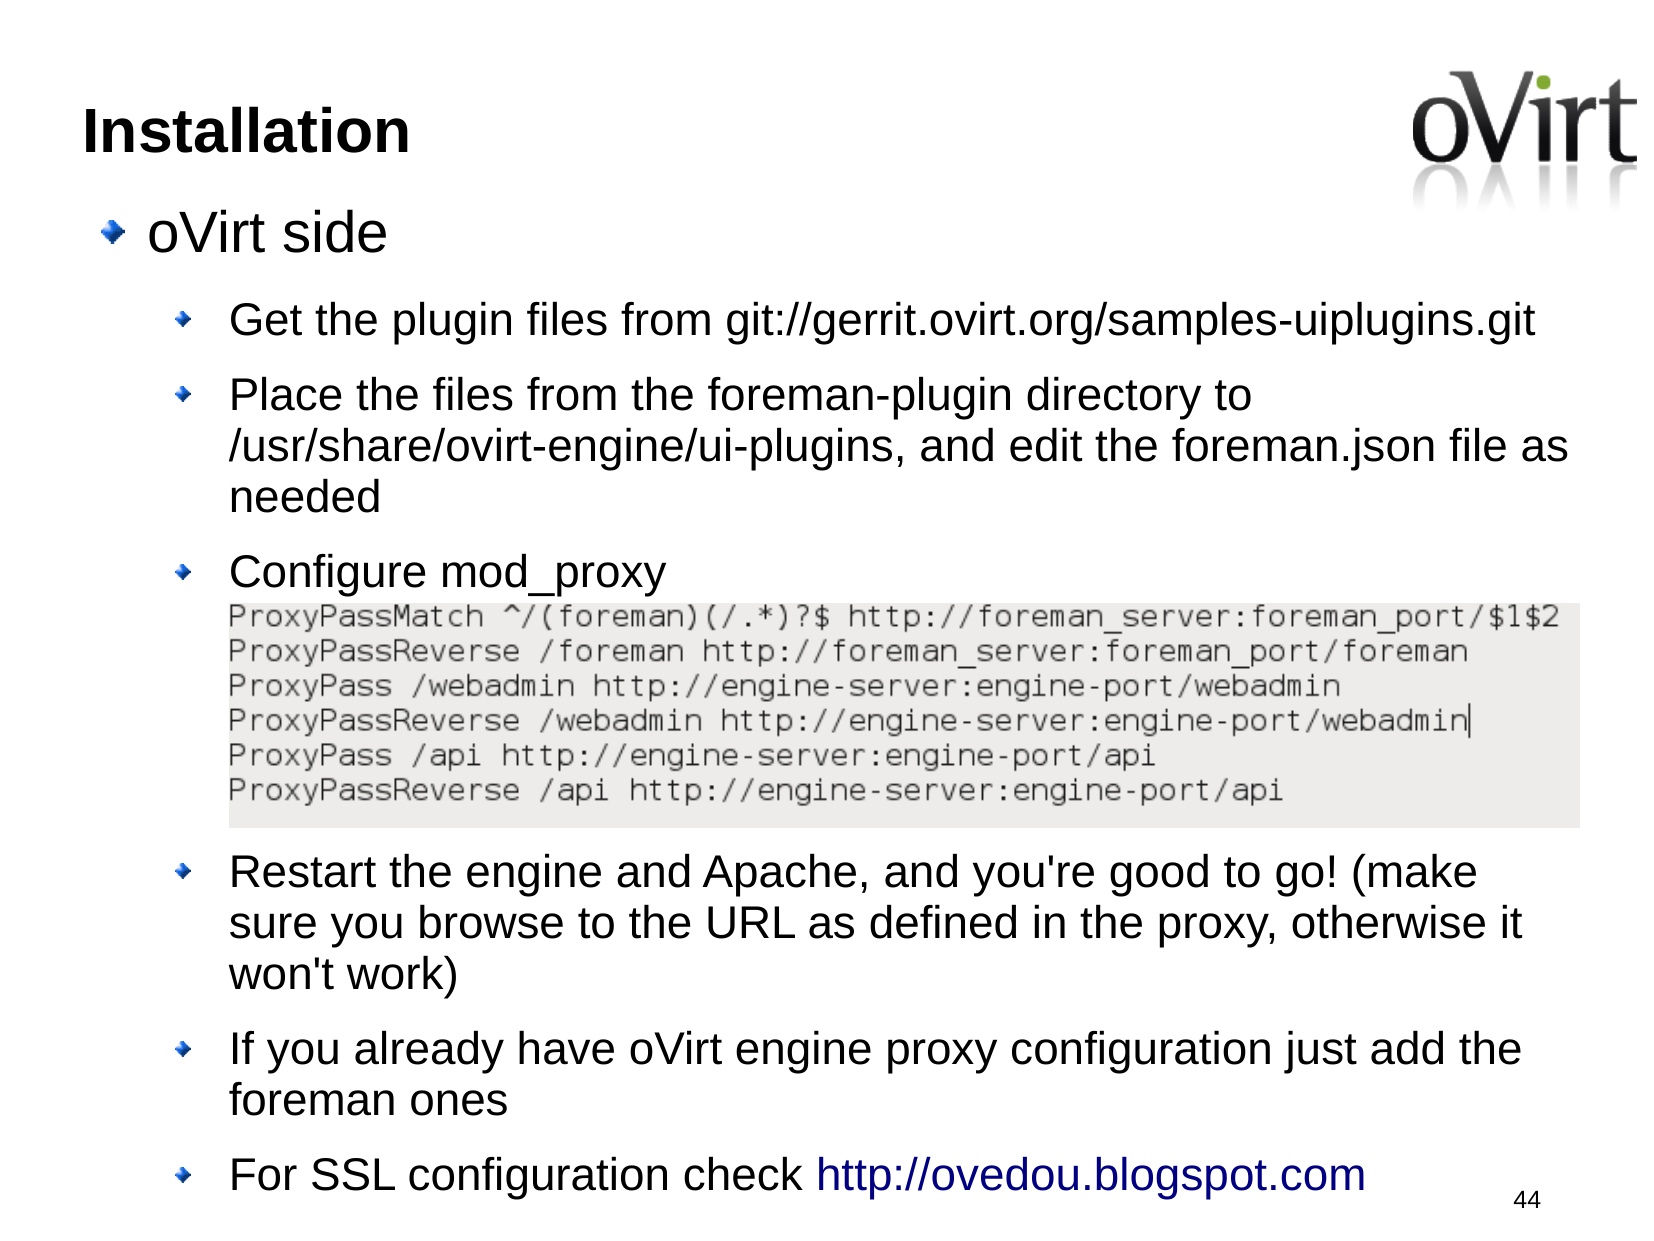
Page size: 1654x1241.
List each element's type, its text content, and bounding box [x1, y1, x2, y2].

list oVirt side Get the plugin files from git://gerrit.ovirt.org/samples-uiplugins.git Place the files from the foreman-plugin directory to /usr/share/ovirt-engine/ui-plugins, and edit the foreman.json file as needed Configure mod_proxy Restart the engine and Apache, and you're good to go! (make sure you browse to the URL as defined in the proxy, otherwise it won't work) If you already have oVirt engine proxy configuration just add the foreman ones For SSL configuration check http://ovedou.blogspot.com [86, 199, 1576, 1241]
picture [229, 603, 1580, 828]
picture [1413, 63, 1637, 212]
title Installation [82, 37, 1303, 226]
